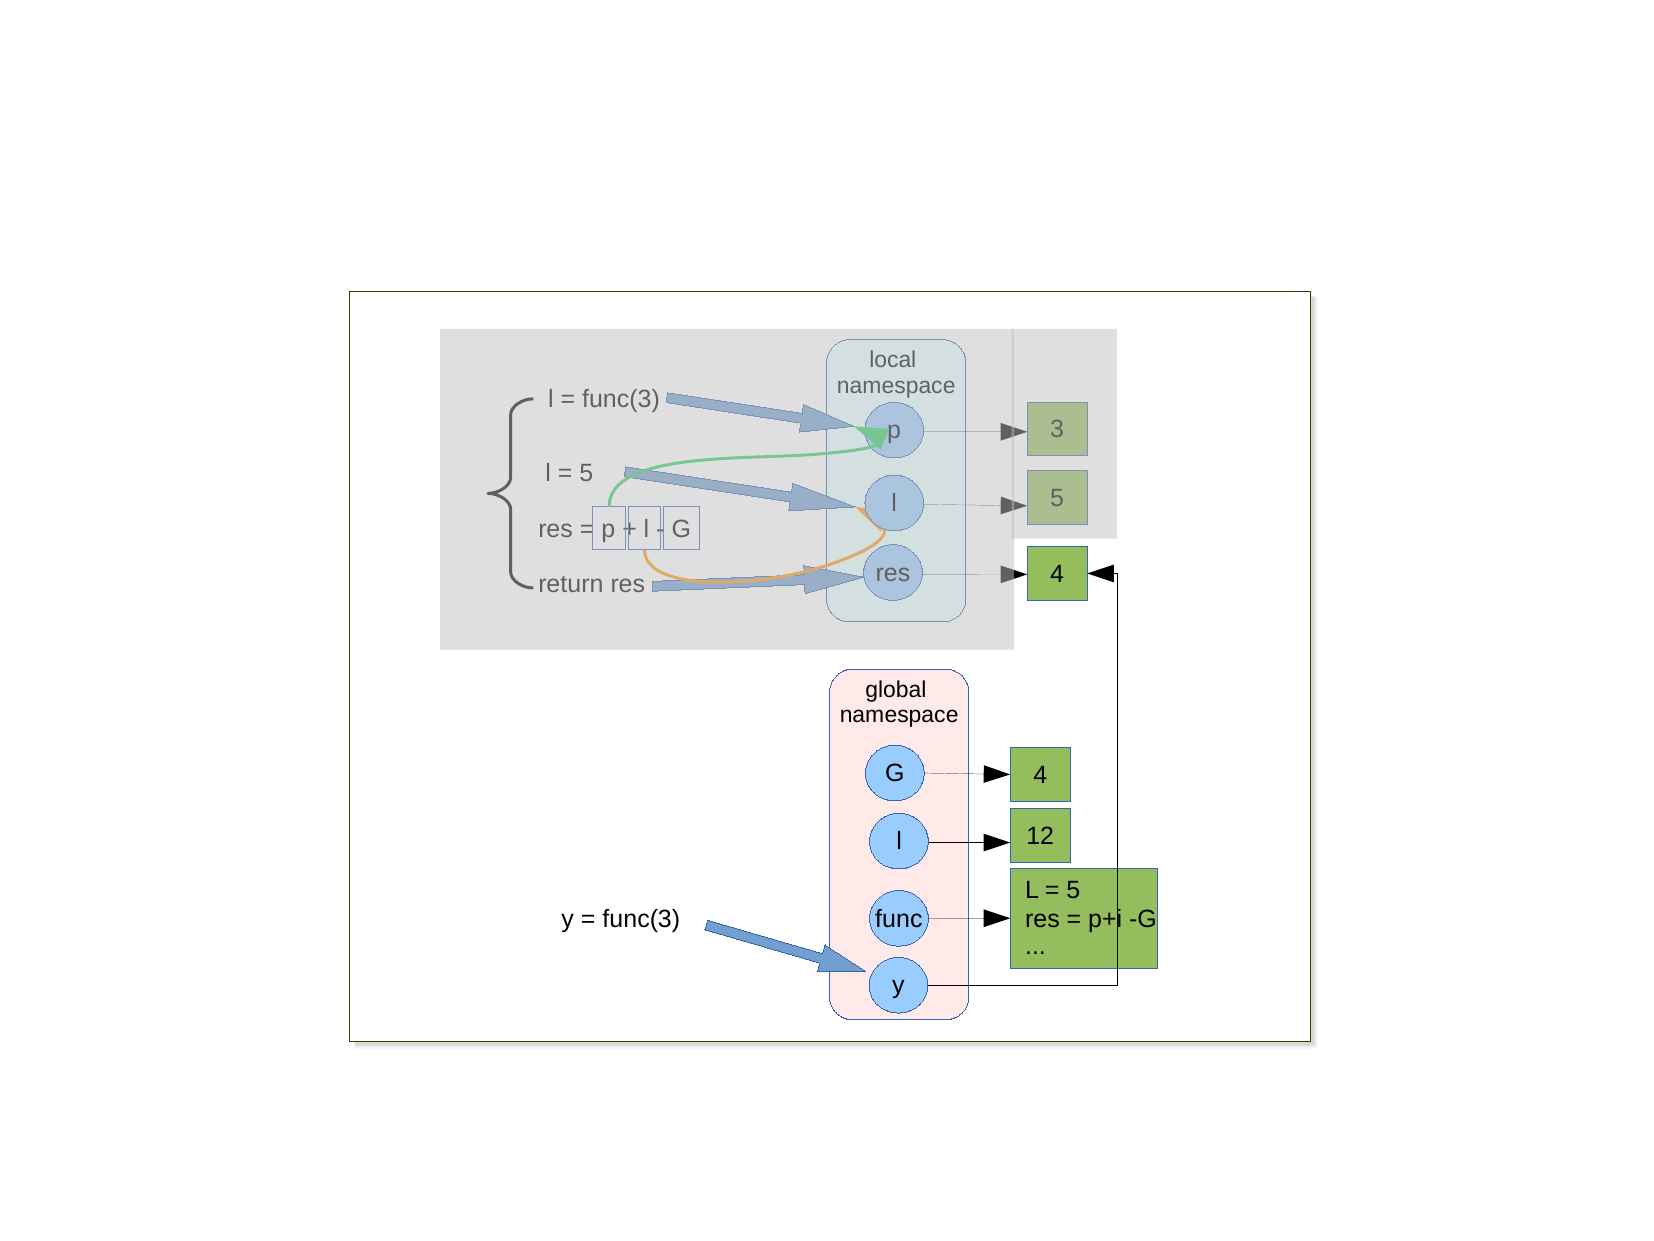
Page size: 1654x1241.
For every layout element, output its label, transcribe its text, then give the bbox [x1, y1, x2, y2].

text_box 4 [1027, 546, 1088, 601]
text_box G [865, 745, 925, 801]
text_box 4 [1010, 747, 1071, 802]
text_box global namespace [825, 669, 974, 755]
text_box l [869, 813, 929, 869]
text_box y [869, 957, 928, 1014]
text_box 12 [1010, 808, 1071, 863]
text_box [349, 291, 1311, 1042]
text_box y = func(3) [546, 897, 703, 941]
text_box func [869, 890, 929, 947]
text_box L = 5 res = p+i -G ... [1118, 868, 1158, 969]
text_box L = 5 res = p+i -G ... [1010, 868, 1117, 969]
